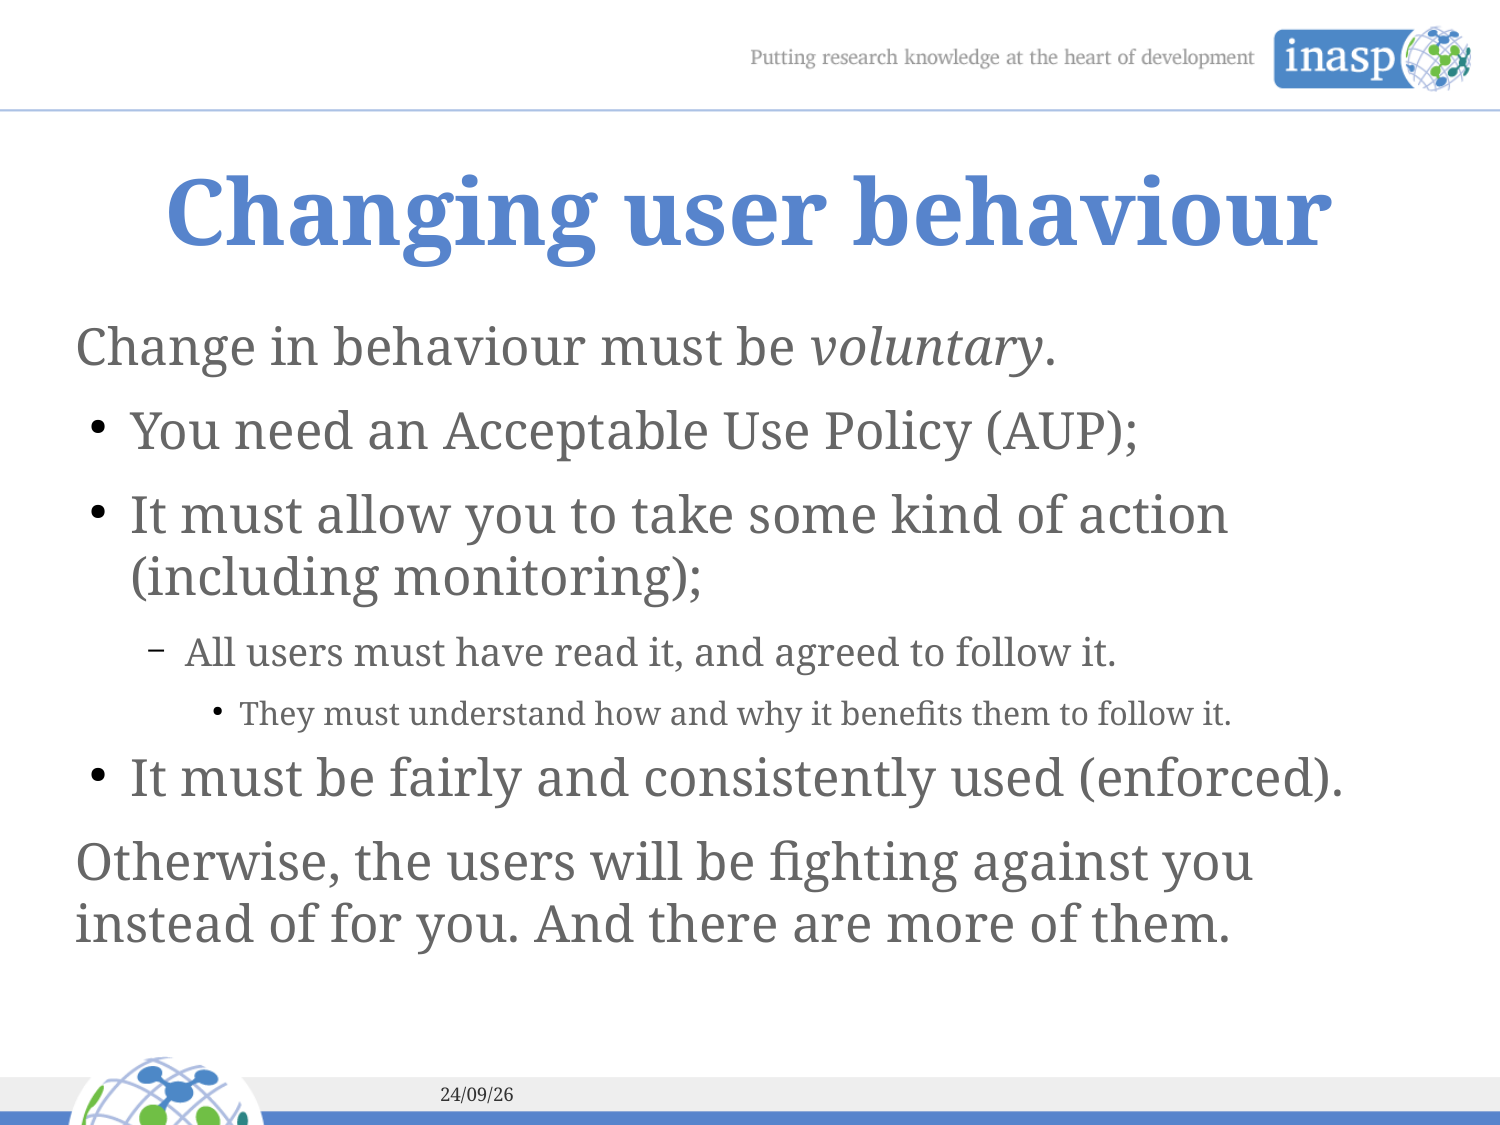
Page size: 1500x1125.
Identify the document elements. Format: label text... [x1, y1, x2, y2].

picture [0, 0, 1500, 1125]
list Change in behaviour must be voluntary. You need an Acceptable Use Policy (AUP); It must allow you to take some kind of action (including monitoring); All users must have read it, and agreed to follow it. They must understand how and why it benefits them to follow it. It must be fairly and consistently used (enforced). Otherwise, the users will be fighting against you instead of for you. And there are more of them. [75, 313, 1426, 967]
title Changing user behaviour [75, 129, 1426, 313]
